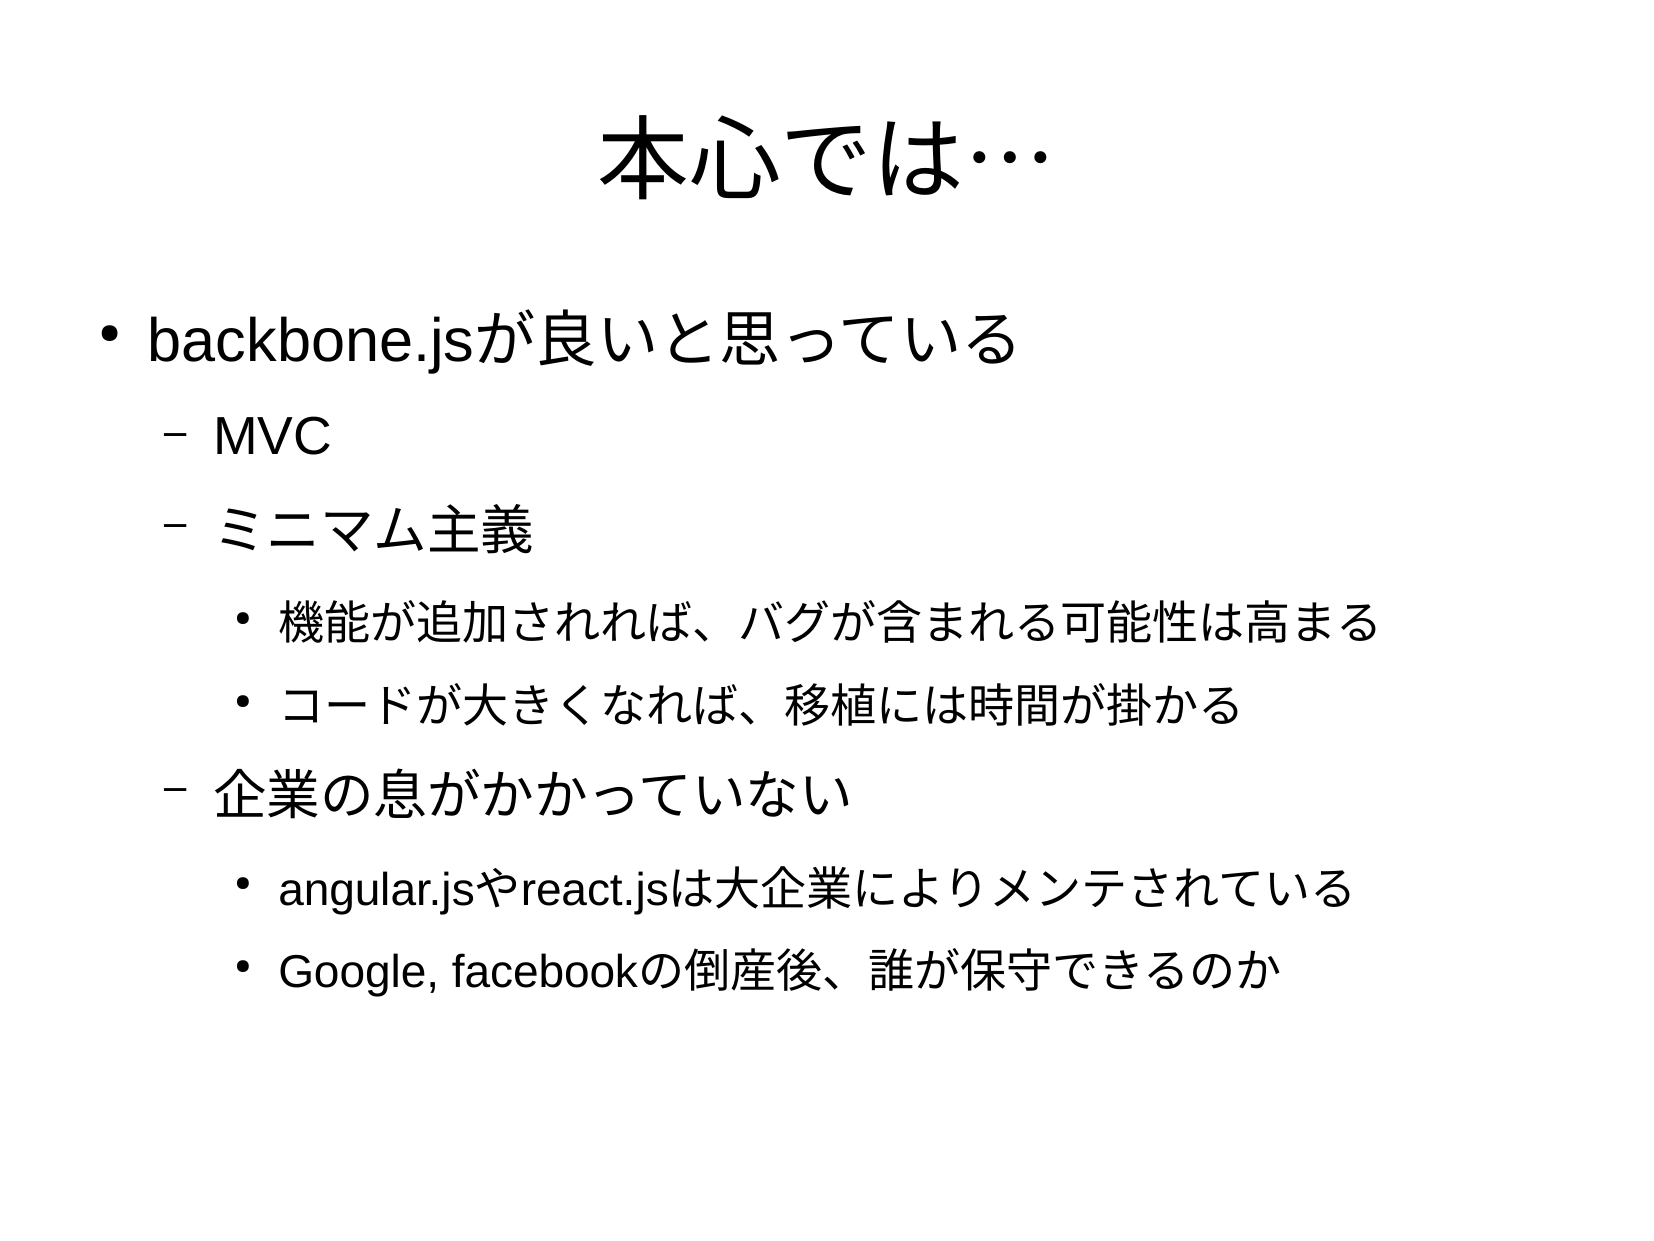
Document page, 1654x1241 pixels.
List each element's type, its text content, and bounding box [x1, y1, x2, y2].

title 本心では… [82, 49, 1571, 257]
list backbone.jsが良いと思っている MVC ミニマム主義 機能が追加されれば、バグが含まれる可能性は高まる コードが大きくなれば、移植には時間が掛かる 企業の息がかかっていない angular.jsやreact.jsは大企業によりメンテされている Google, facebookの倒産後、誰が保守できるのか [82, 290, 1571, 1010]
